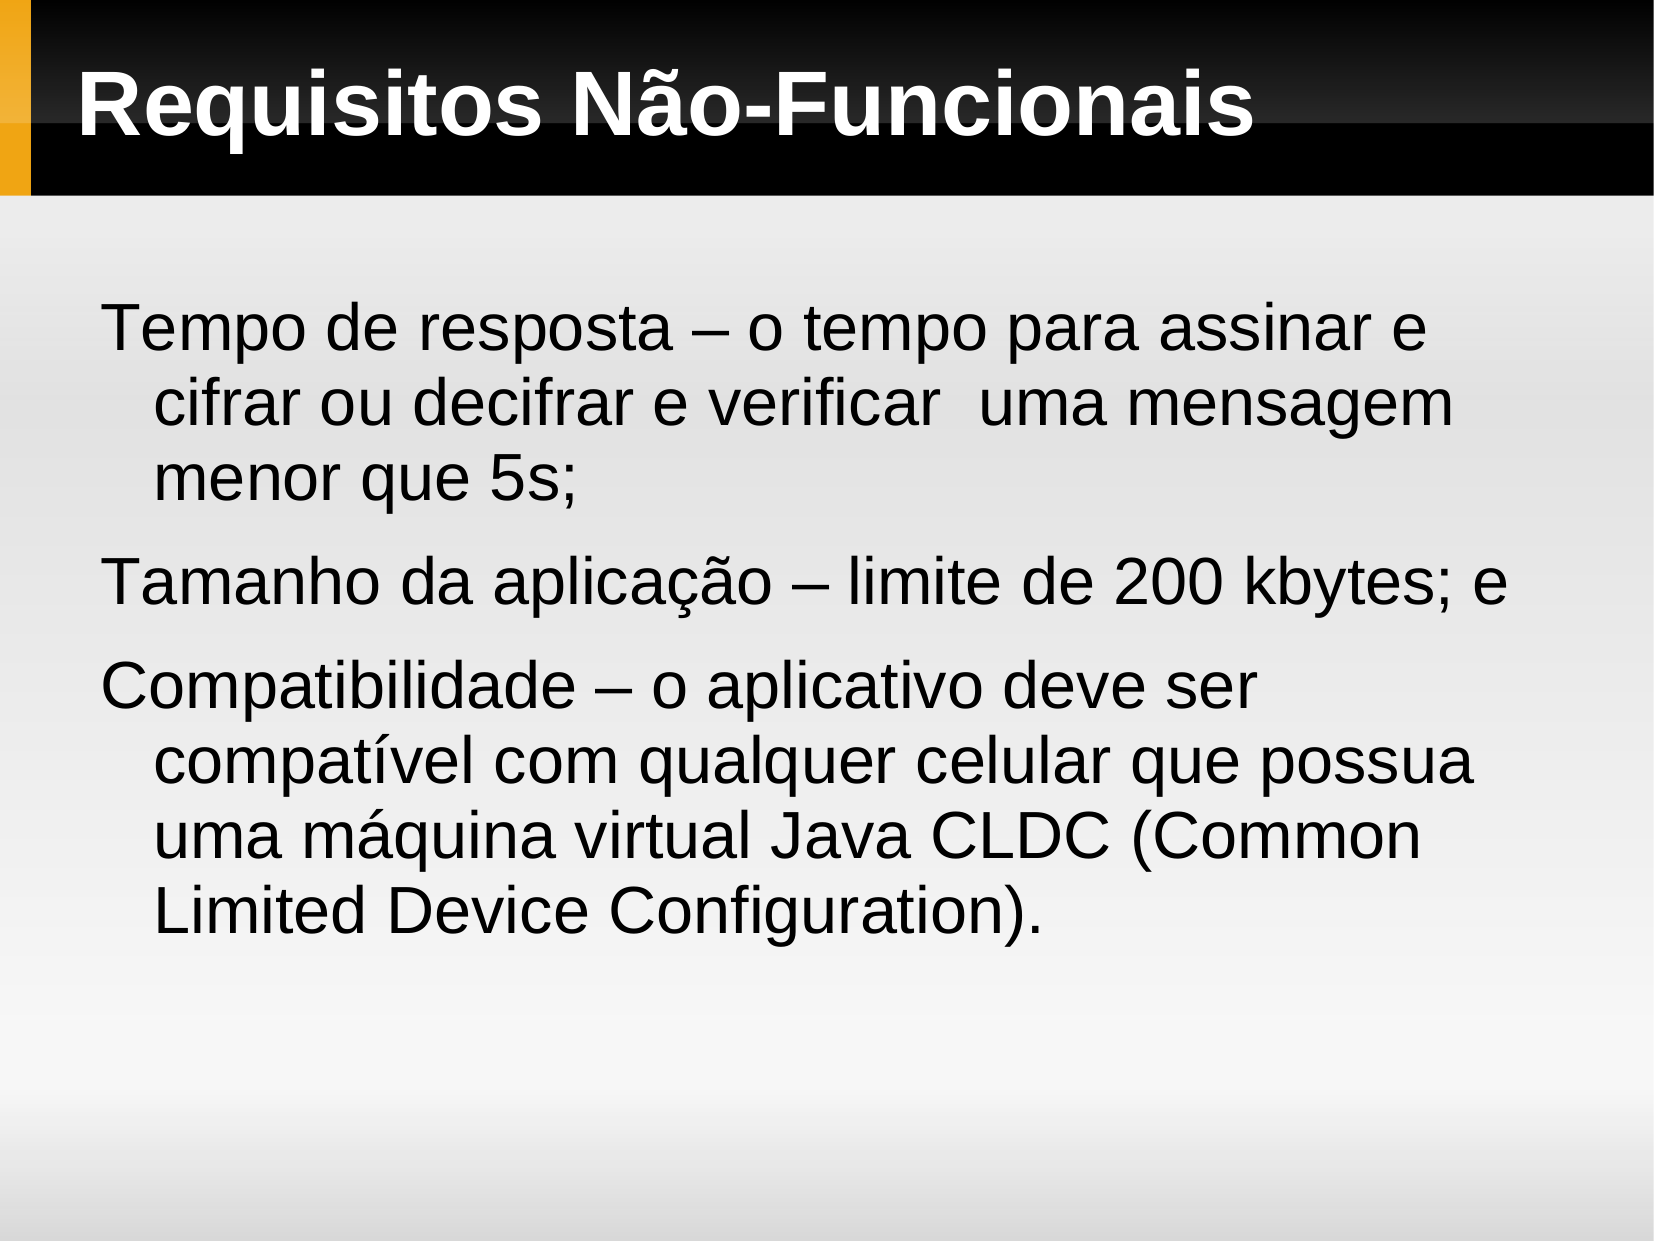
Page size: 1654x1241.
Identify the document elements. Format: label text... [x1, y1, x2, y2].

list Tempo de resposta – o tempo para assinar e cifrar ou decifrar e verificar uma mensagem menor que 5s; Tamanho da aplicação – limite de 200 kbytes; e Compatibilidade – o aplicativo deve ser compatível com qualquer celular que possua uma máquina virtual Java CLDC (Common Limited Device Configuration). [82, 290, 1571, 1144]
picture [0, 0, 1654, 1241]
title Requisitos Não-Funcionais [76, 7, 1565, 200]
